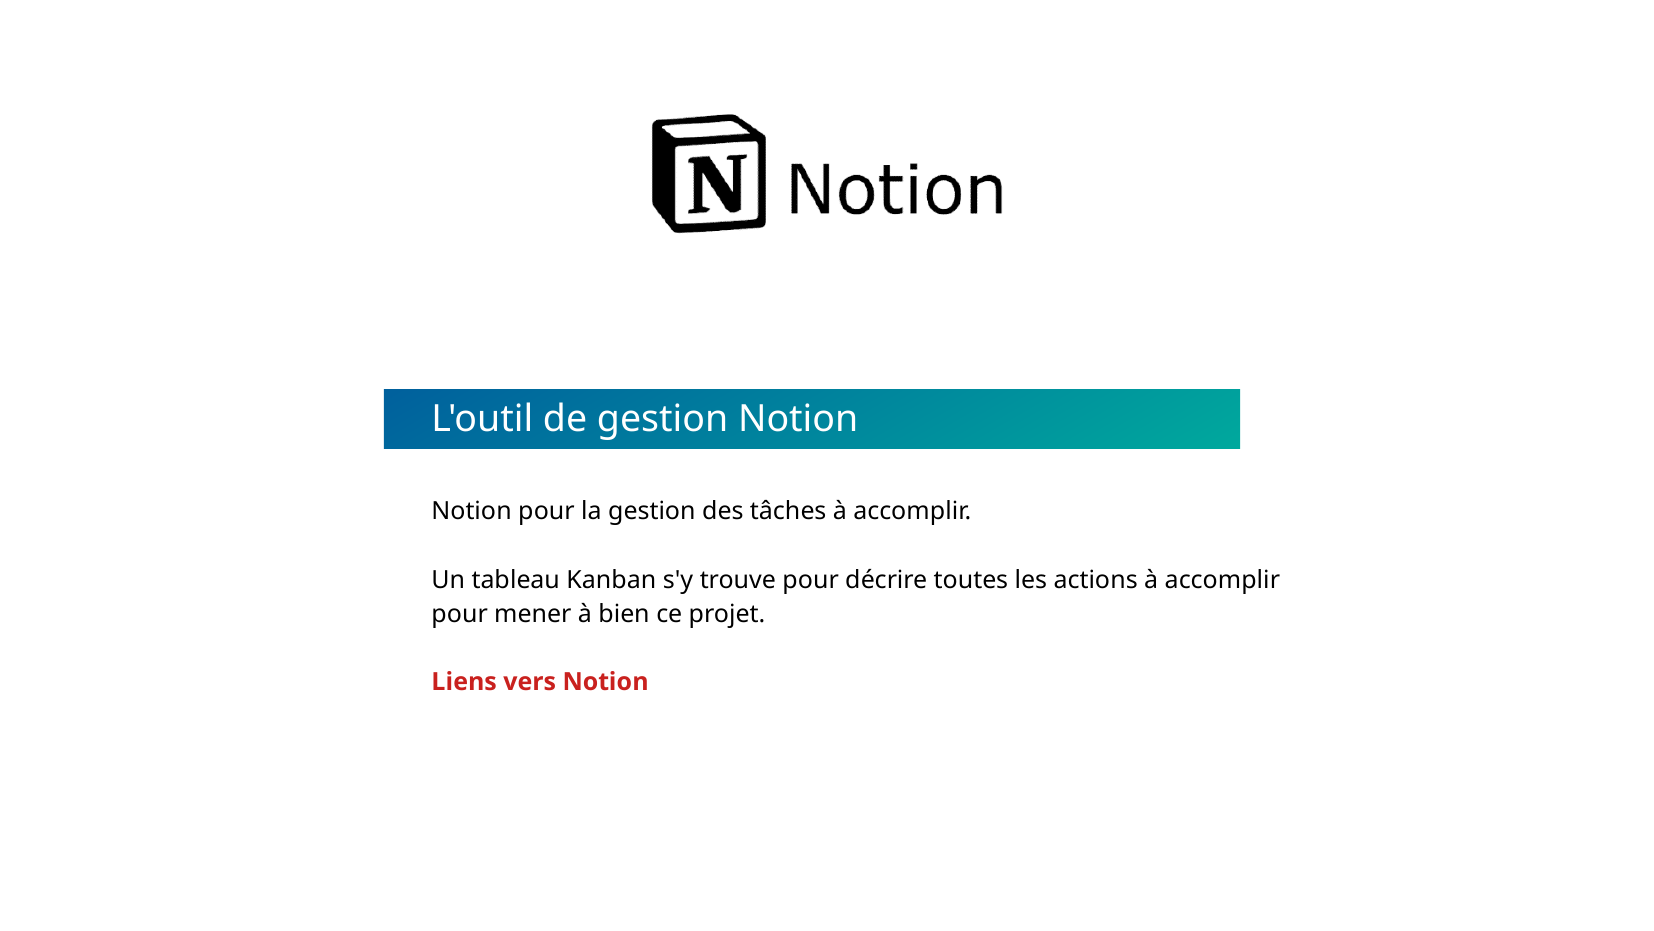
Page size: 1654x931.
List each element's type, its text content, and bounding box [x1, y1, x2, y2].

picture [634, 29, 1019, 318]
text_box [383, 389, 416, 449]
text_box [1237, 389, 1241, 449]
text_box L'outil de gestion Notion Notion pour la gestion des tâches à accomplir. Un tableau Kanban s'y trouve pour décrire toutes les actions à accomplir pour mener à bien ce projet. Liens vers Notion [416, 383, 1237, 705]
